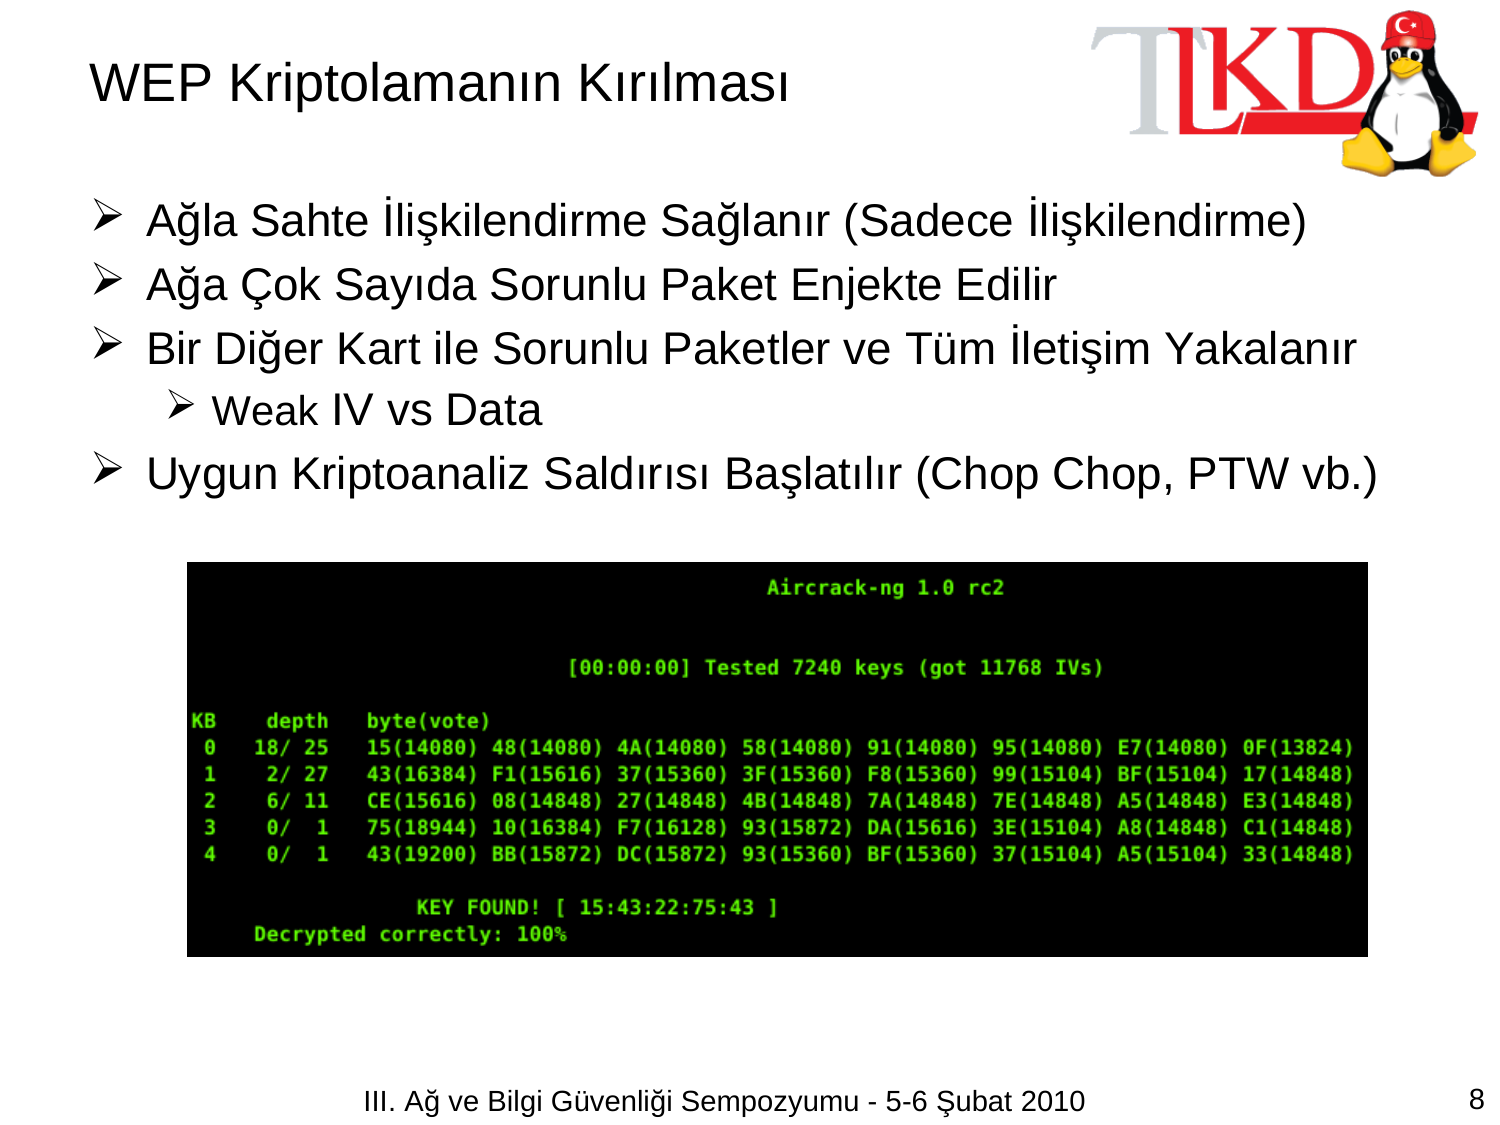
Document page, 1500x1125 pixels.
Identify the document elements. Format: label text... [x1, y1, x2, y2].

title WEP Kriptolamanın Kırılması [75, 45, 1070, 151]
picture [1087, 0, 1491, 188]
picture [187, 562, 1368, 957]
list Ağla Sahte İlişkilendirme Sağlanır (Sadece İlişkilendirme) Ağa Çok Sayıda Sorunlu Paket Enjekte Edilir Bir Diğer Kart ile Sorunlu Paketler ve Tüm İletişim Yakalanır Weak IV vs Data Uygun Kriptoanaliz Saldırısı Başlatılır (Chop Chop, PTW vb.) [75, 187, 1426, 931]
